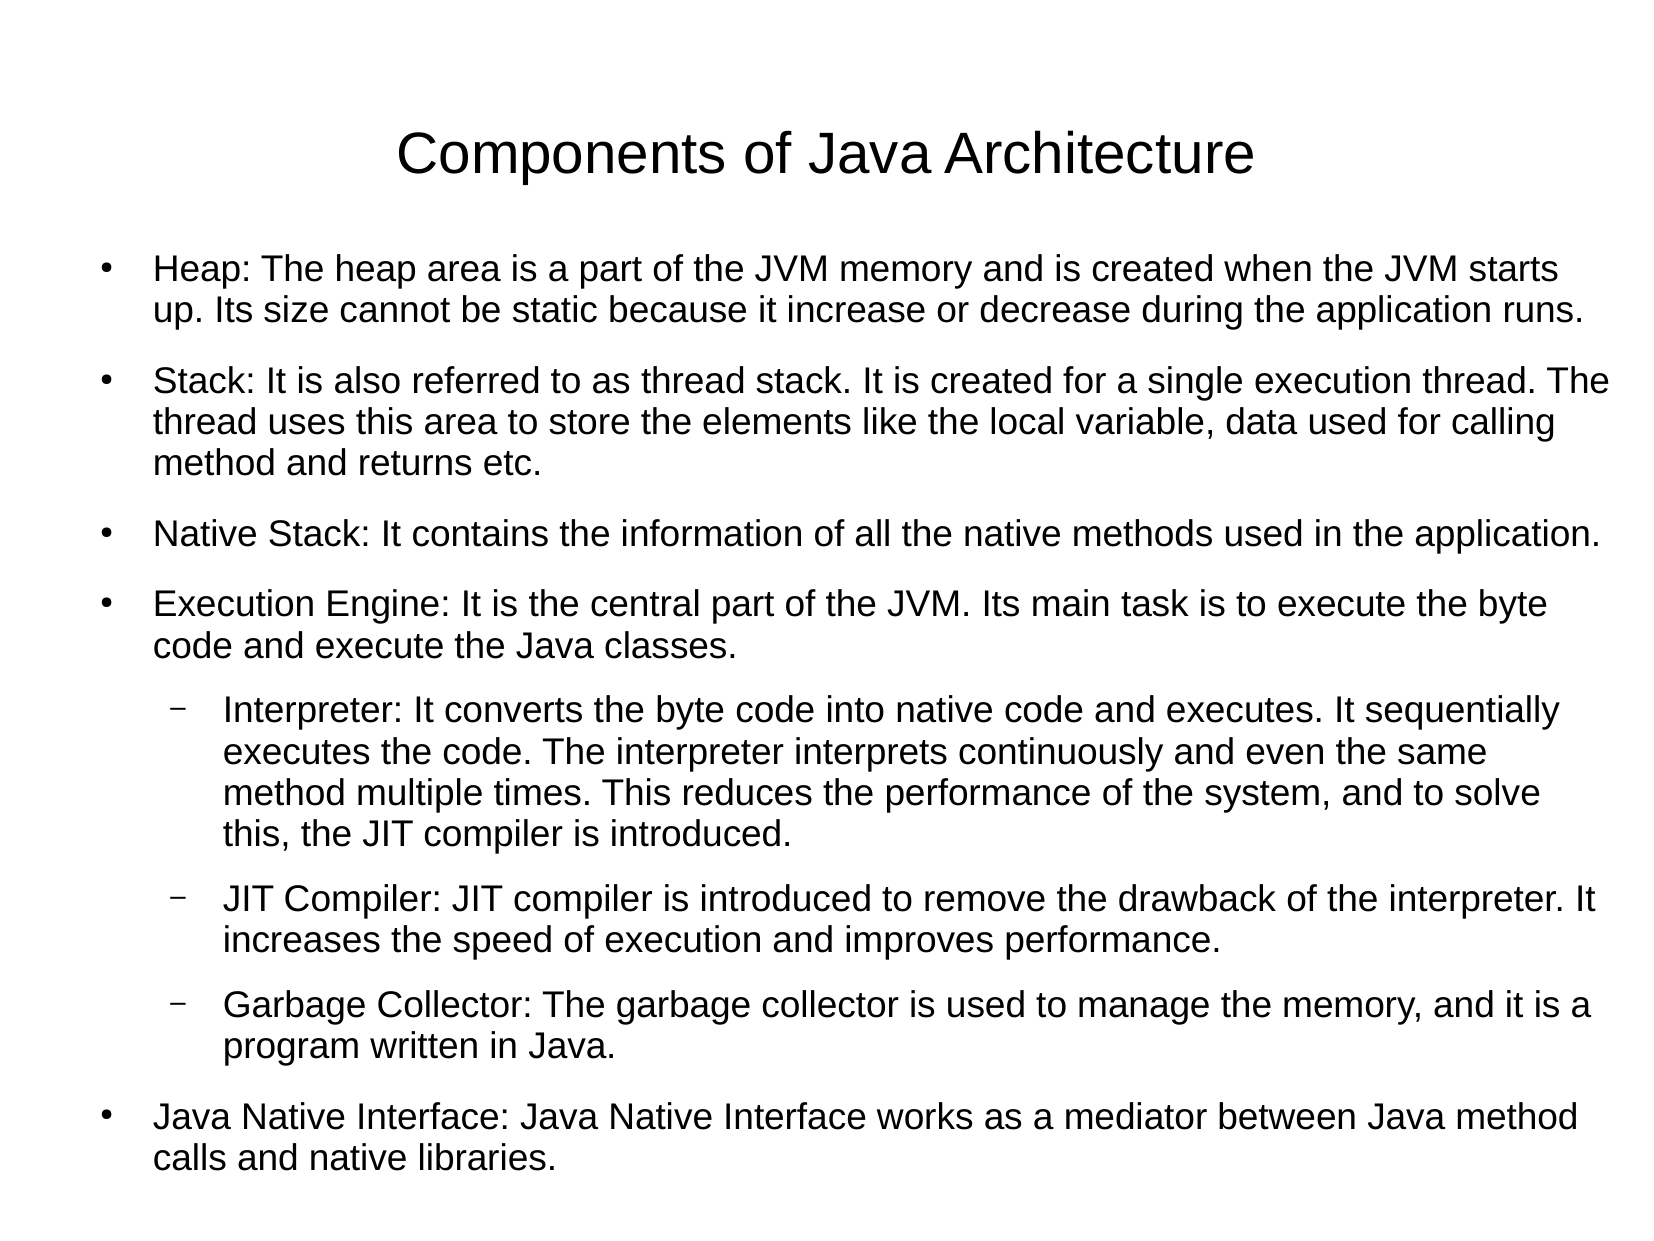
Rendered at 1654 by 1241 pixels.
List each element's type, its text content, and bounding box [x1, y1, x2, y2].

title Components of Java Architecture [82, 49, 1571, 248]
list Heap: The heap area is a part of the JVM memory and is created when the JVM starts up. Its size cannot be static because it increase or decrease during the application runs. Stack: It is also referred to as thread stack. It is created for a single execution thread. The thread uses this area to store the elements like the local variable, data used for calling method and returns etc. Native Stack: It contains the information of all the native methods used in the application. Execution Engine: It is the central part of the JVM. Its main task is to execute the byte code and execute the Java classes. Interpreter: It converts the byte code into native code and executes. It sequentially executes the code. The interpreter interprets continuously and even the same method multiple times. This reduces the performance of the system, and to solve this, the JIT compiler is introduced. JIT Compiler: JIT compiler is introduced to remove the drawback of the interpreter. It increases the speed of execution and improves performance. Garbage Collector: The garbage collector is used to manage the memory, and it is a program written in Java. Java Native Interface: Java Native Interface works as a mediator between Java method calls and native libraries. [82, 248, 1612, 1192]
